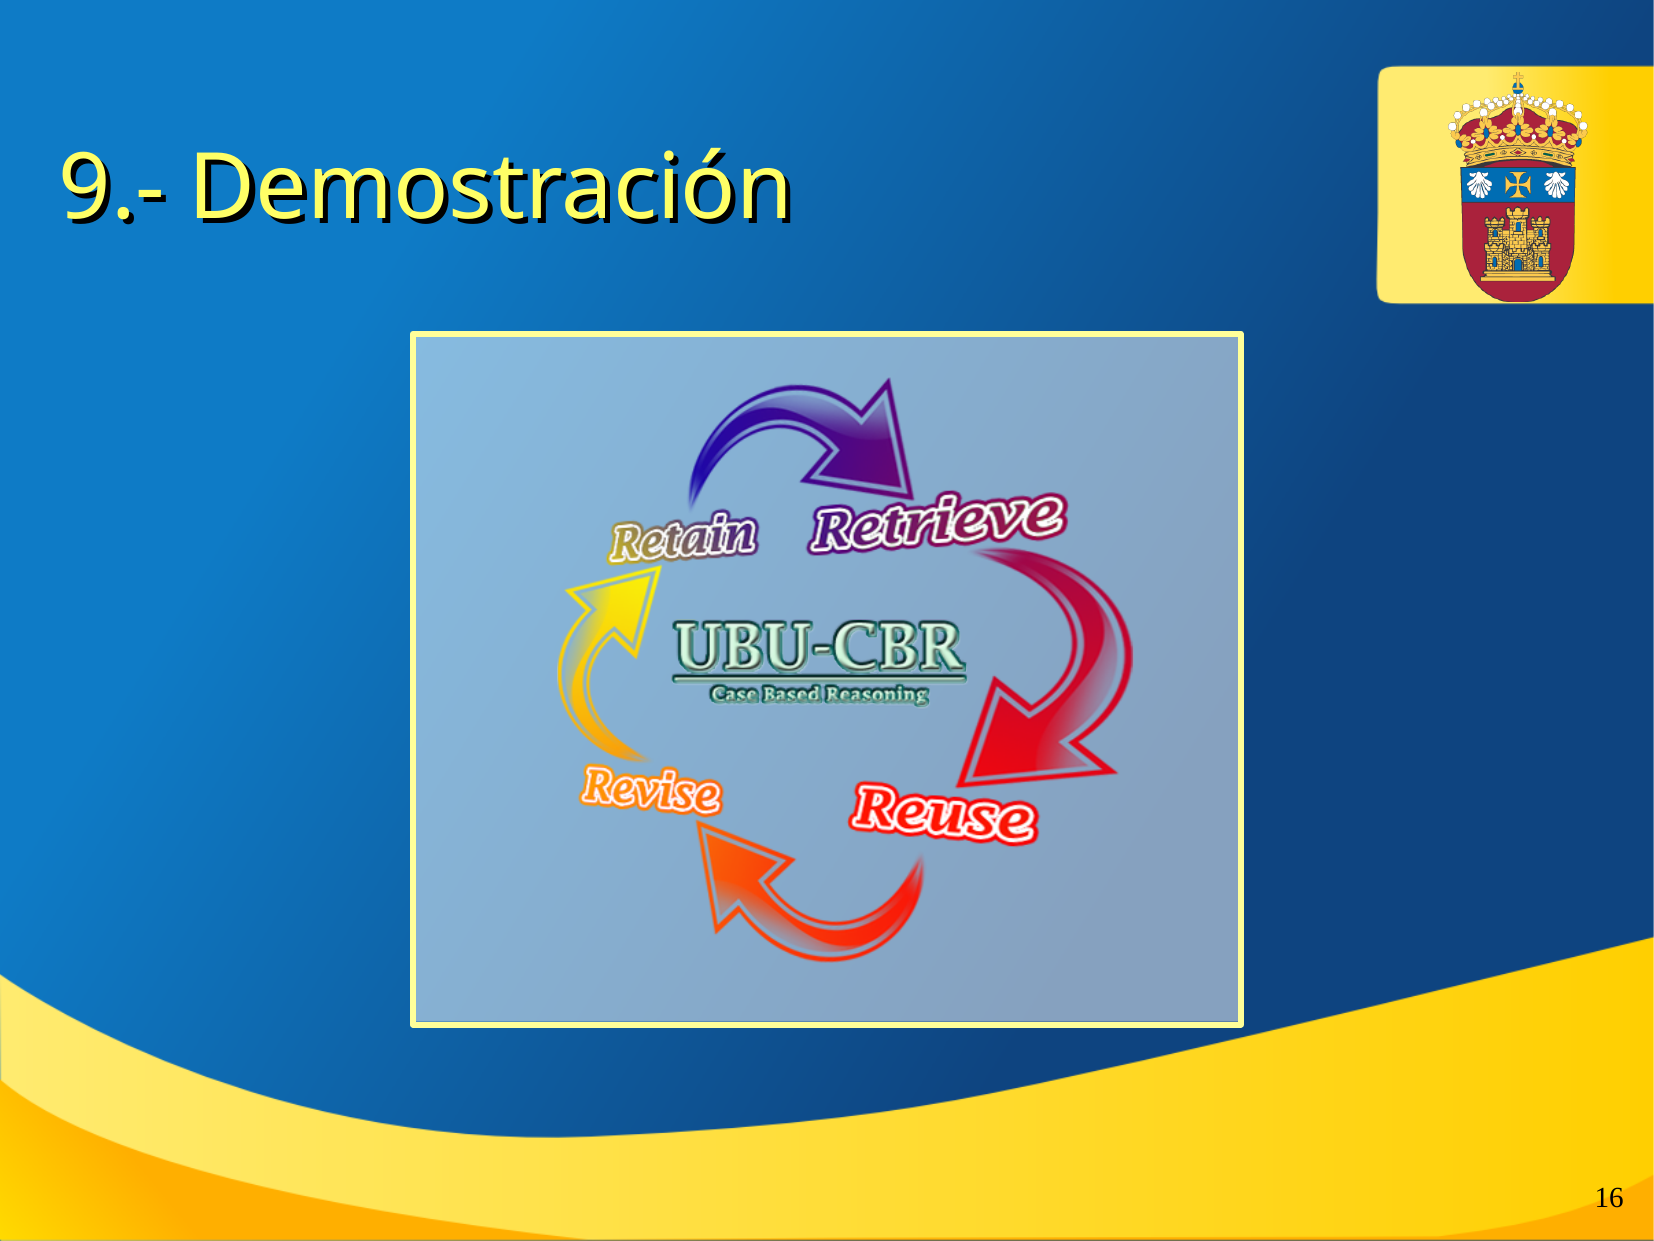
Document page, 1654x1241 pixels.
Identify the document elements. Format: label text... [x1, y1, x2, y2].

picture [0, 0, 1654, 1241]
title 9.- Demostración [59, 70, 1335, 296]
